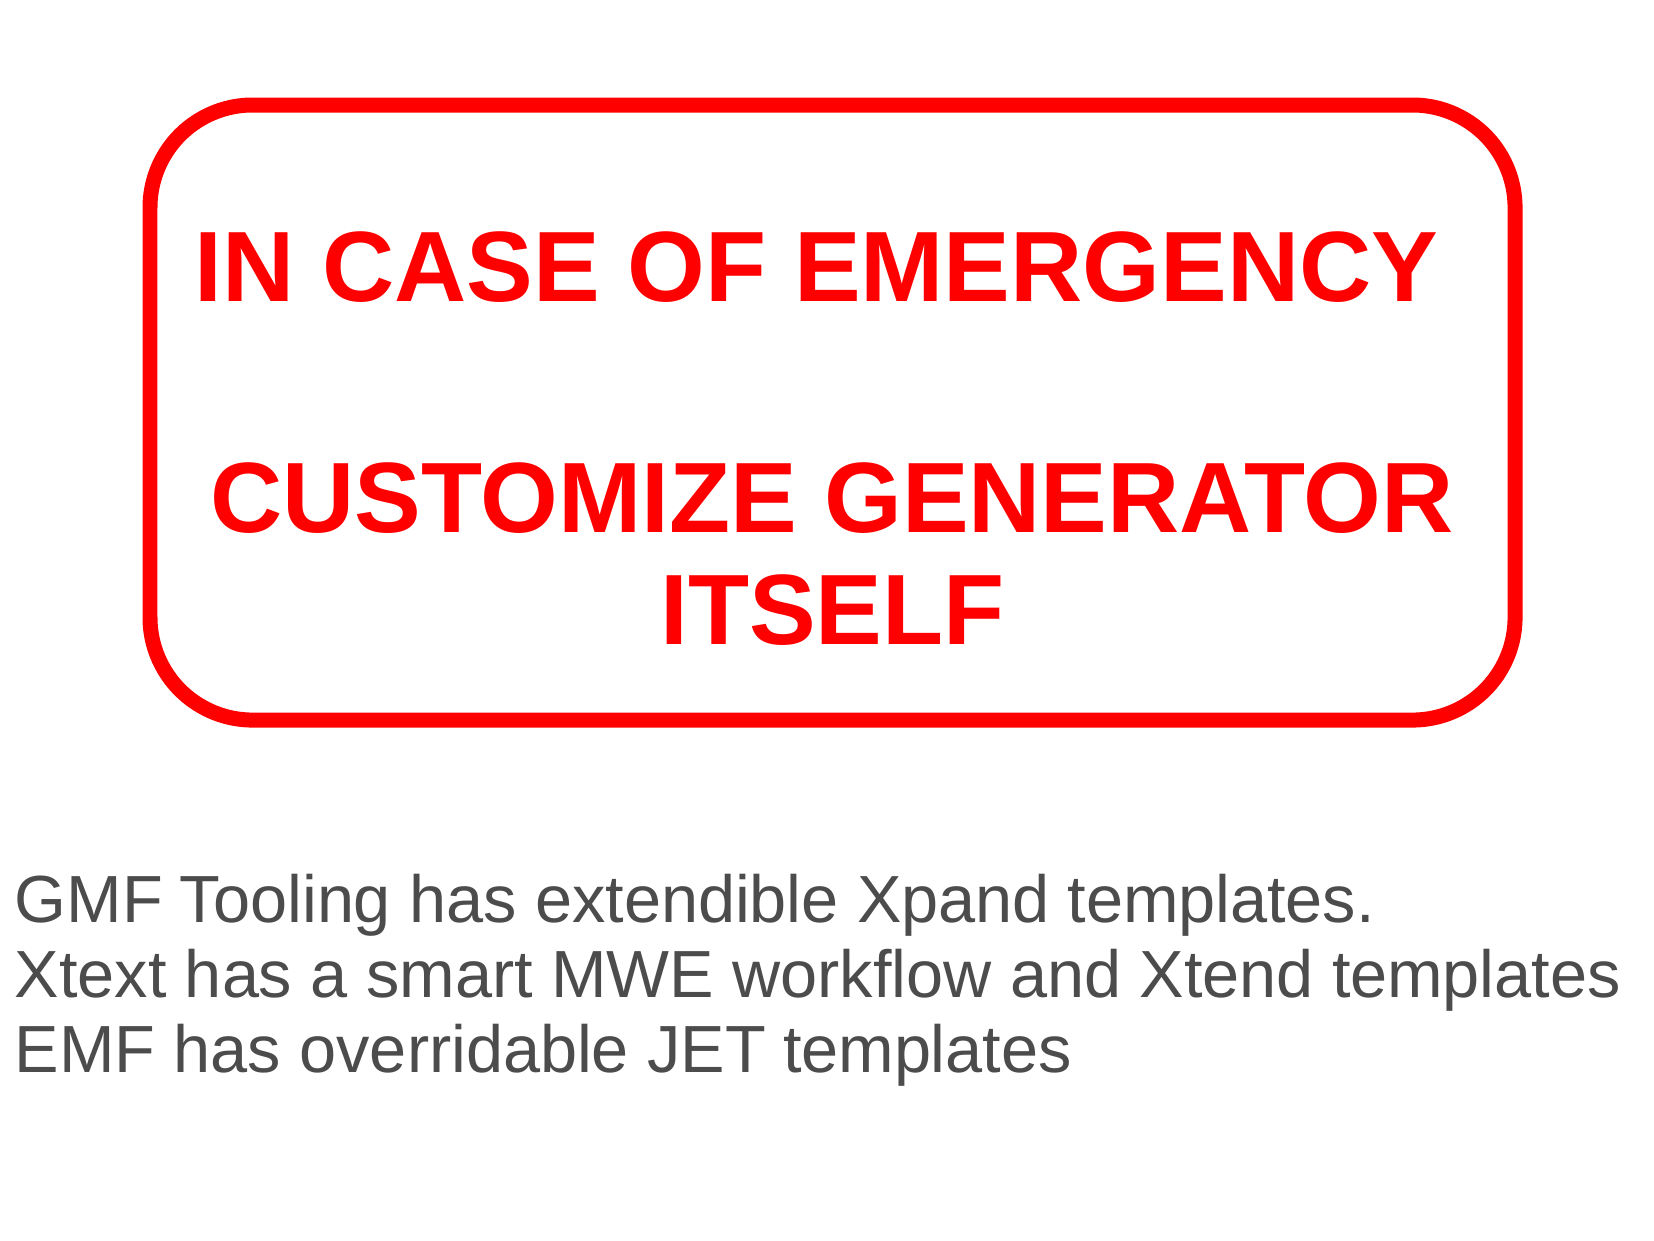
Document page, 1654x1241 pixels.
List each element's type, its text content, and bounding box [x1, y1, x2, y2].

text_box GMF Tooling has extendible Xpand templates. Xtext has a smart MWE workflow and Xtend templates EMF has overridable JET templates [0, 855, 1654, 1095]
text_box CUSTOMIZE GENERATOR ITSELF [165, 435, 1501, 674]
text_box IN CASE OF EMERGENCY [180, 203, 1501, 331]
